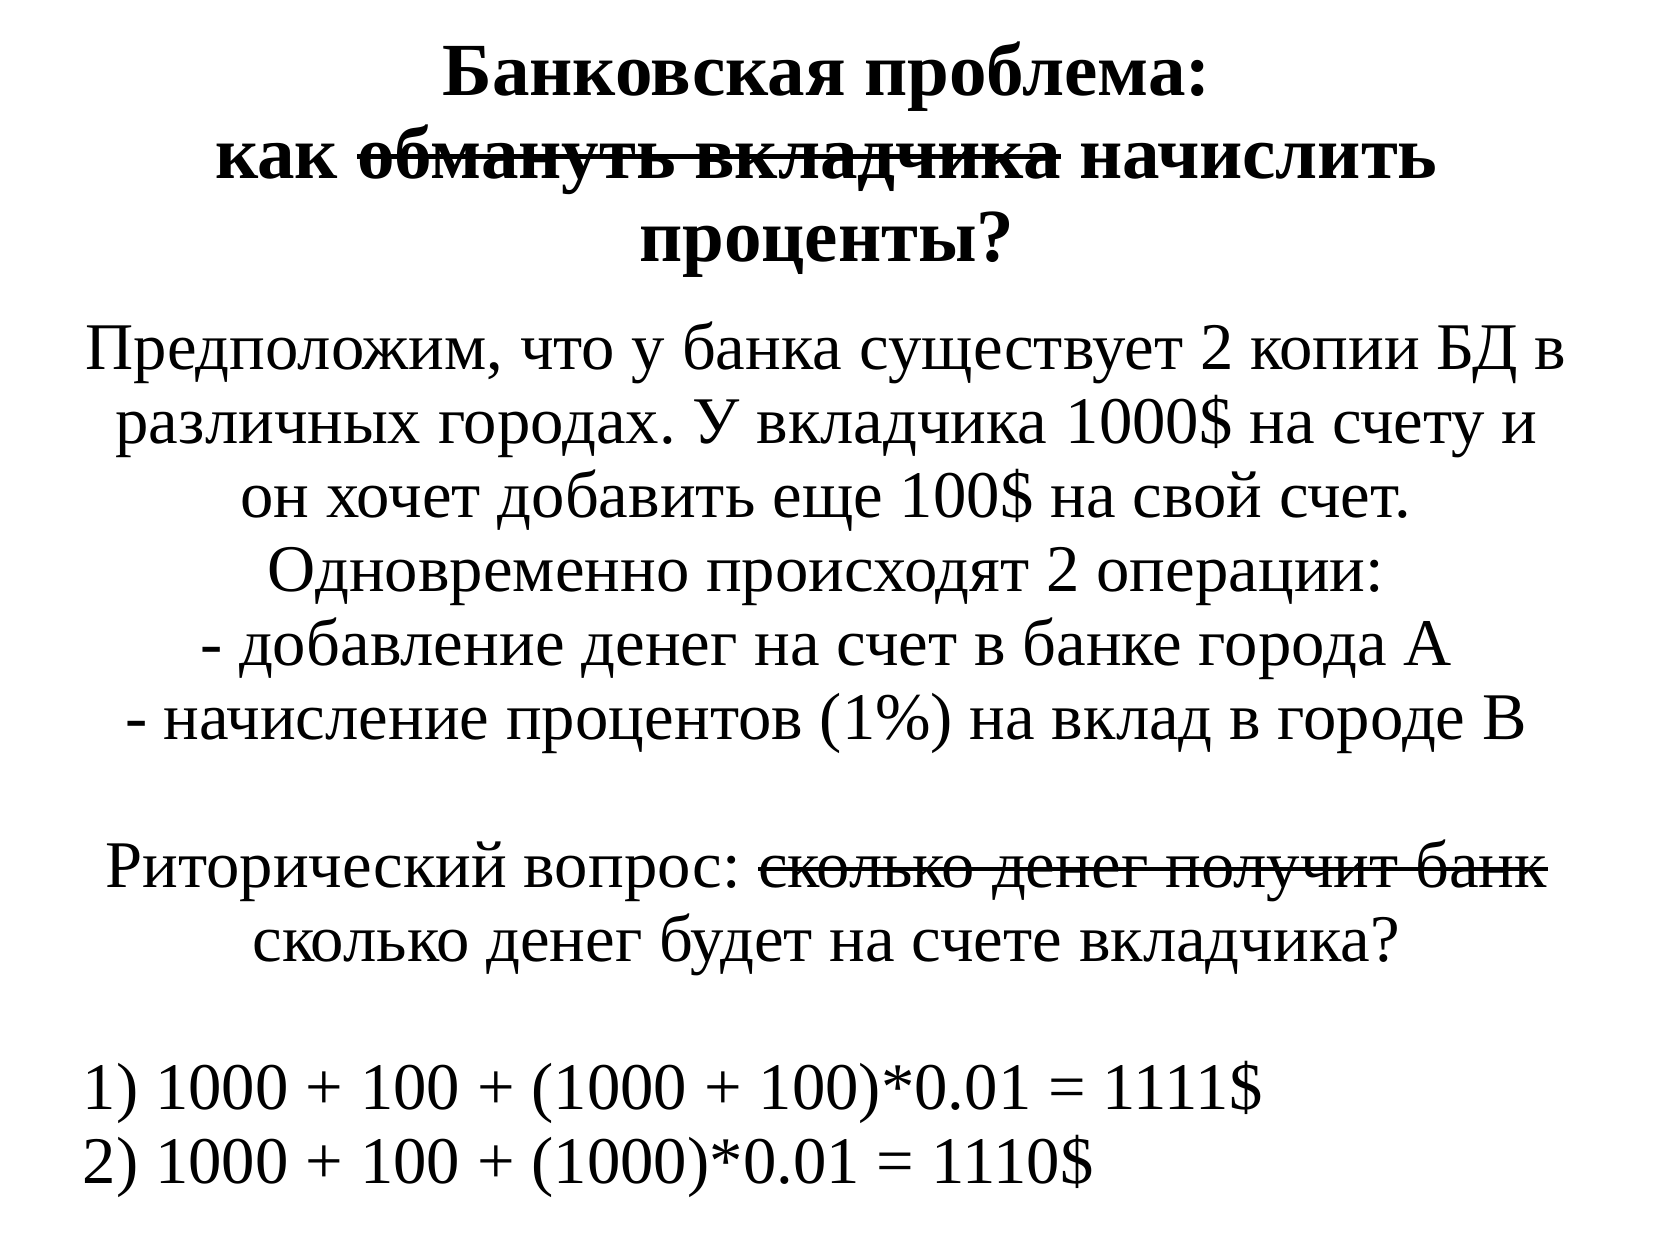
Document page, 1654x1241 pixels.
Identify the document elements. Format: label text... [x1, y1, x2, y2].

title Банковская проблема: как обмануть вкладчика начислить проценты? [82, 28, 1571, 278]
subtitle Предположим, что у банка существует 2 копии БД в различных городах. У вкладчика 1000$ на счету и он хочет добавить еще 100$ на свой счет. Одновременно происходят 2 операции: - добавление денег на счет в банке города A - начисление процентов (1%) на вклад в городе B Риторический вопрос: сколько денег получит банк сколько денег будет на счете вкладчика? 1) 1000 + 100 + (1000 + 100)*0.01 = 1111$ 2) 1000 + 100 + (1000)*0.01 = 1110$ [82, 297, 1571, 1211]
